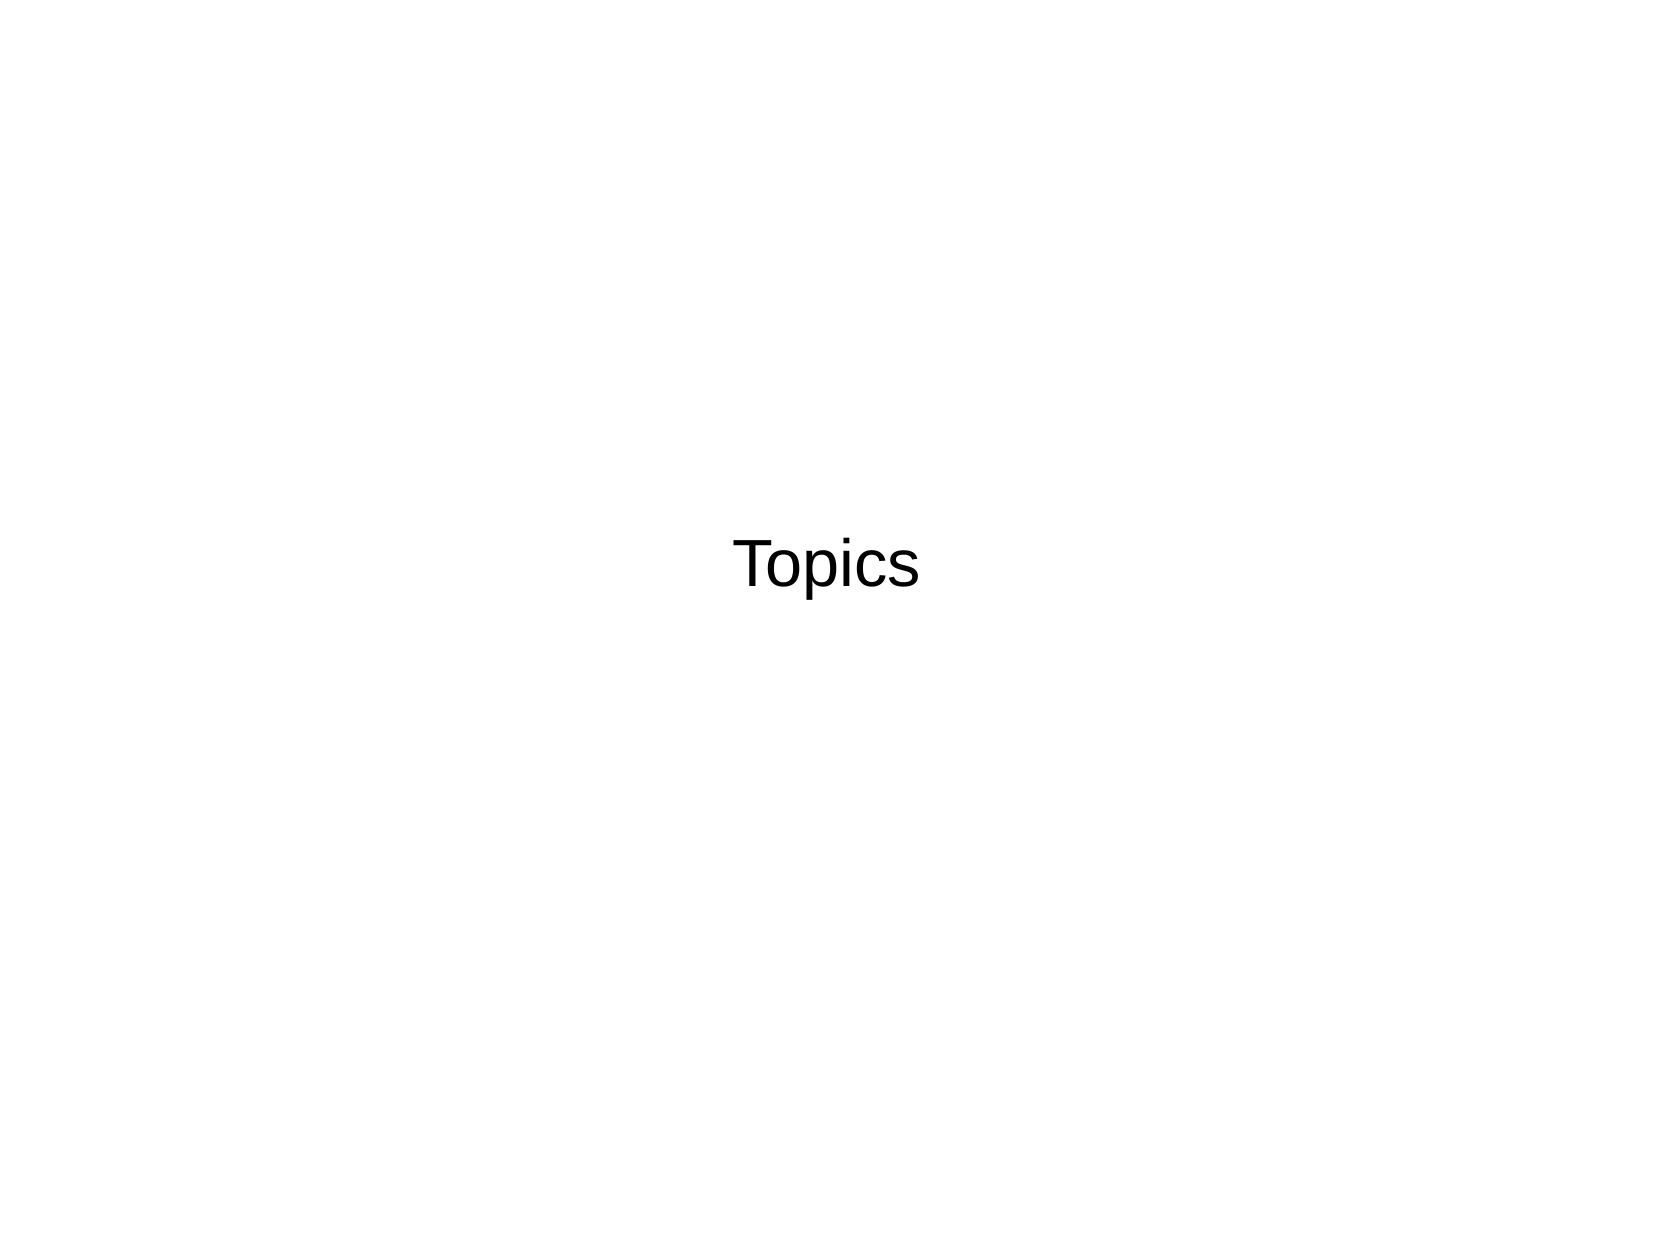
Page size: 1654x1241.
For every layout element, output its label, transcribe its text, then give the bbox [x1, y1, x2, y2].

subtitle Topics [82, 161, 1571, 966]
